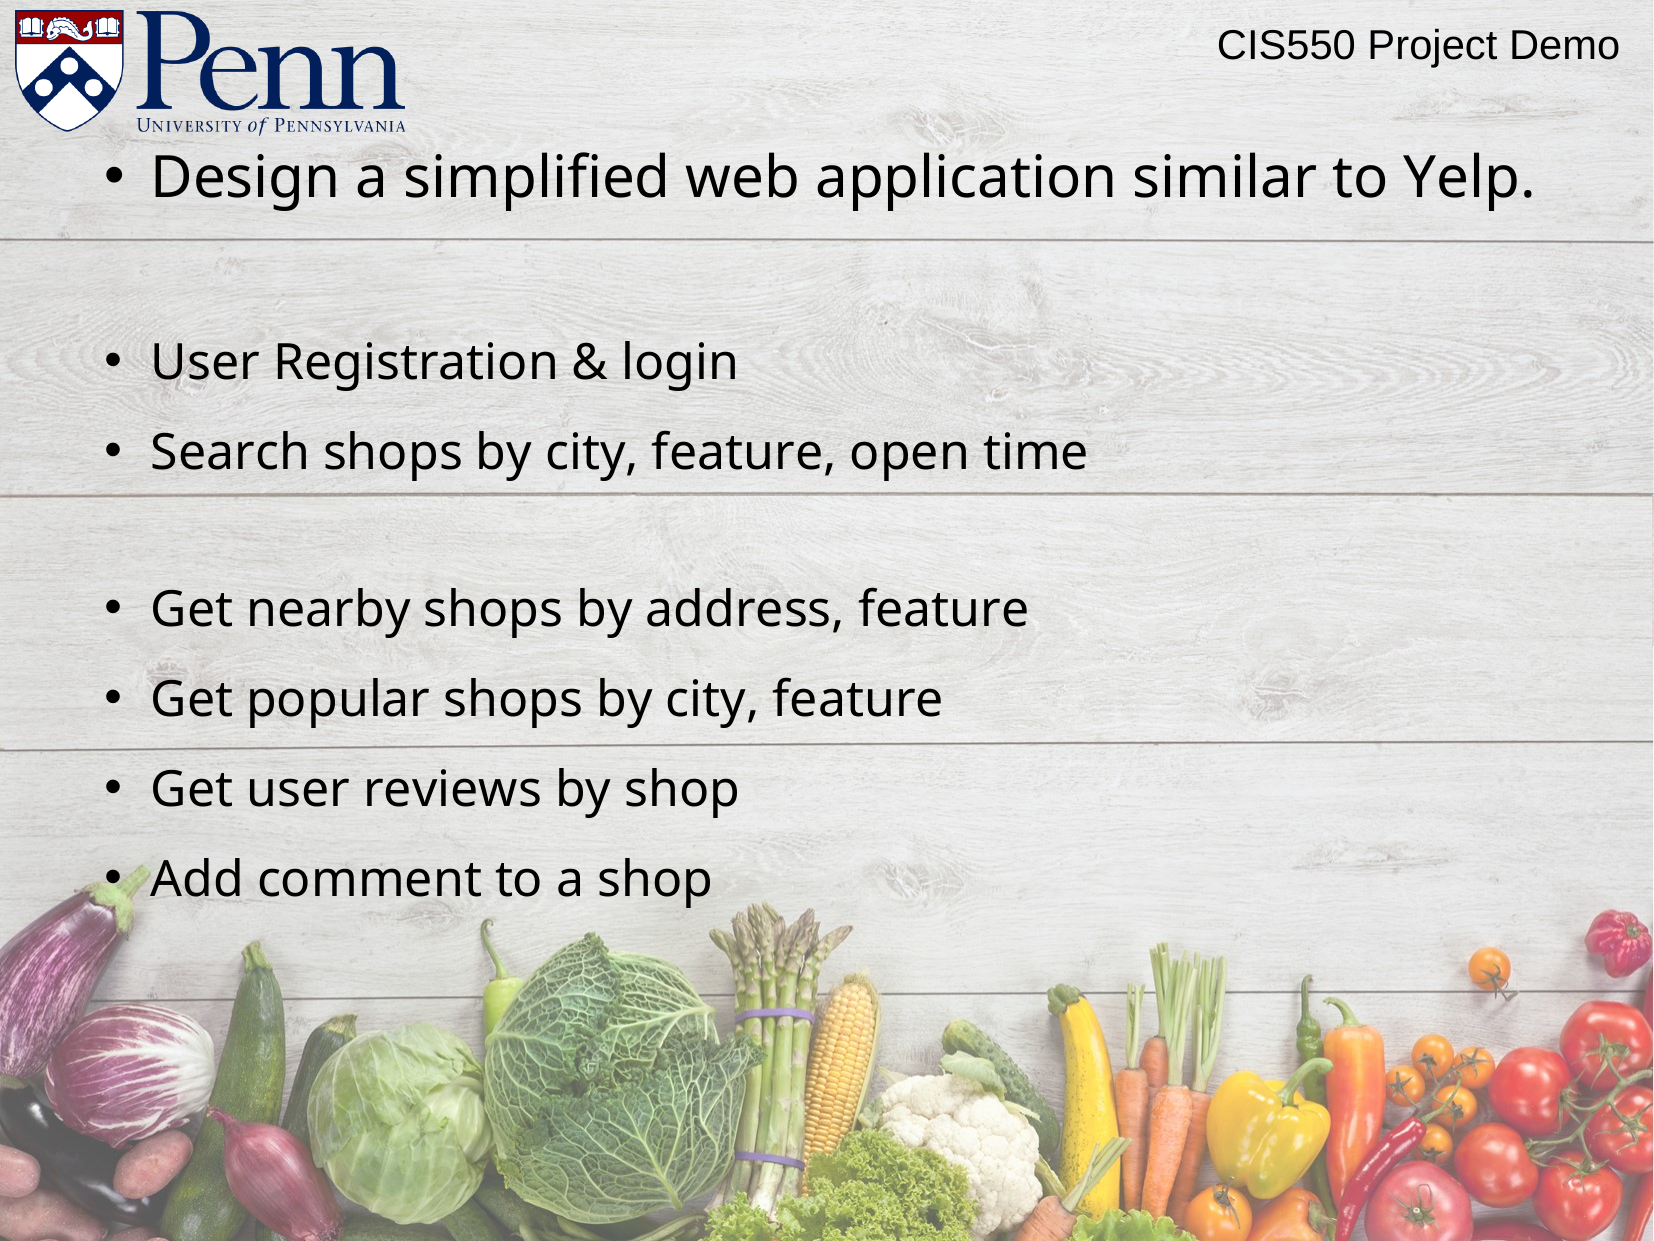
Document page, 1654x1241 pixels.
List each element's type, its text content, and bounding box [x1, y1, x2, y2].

text_box Design a simplified web application similar to Yelp. User Registration & login Search shops by city, feature, open time Get nearby shops by address, feature Get popular shops by city, feature Get user reviews by shop Add comment to a shop [89, 131, 1565, 837]
picture [0, 0, 1654, 1241]
text_box CIS550 Project Demo [1202, 10, 1639, 76]
